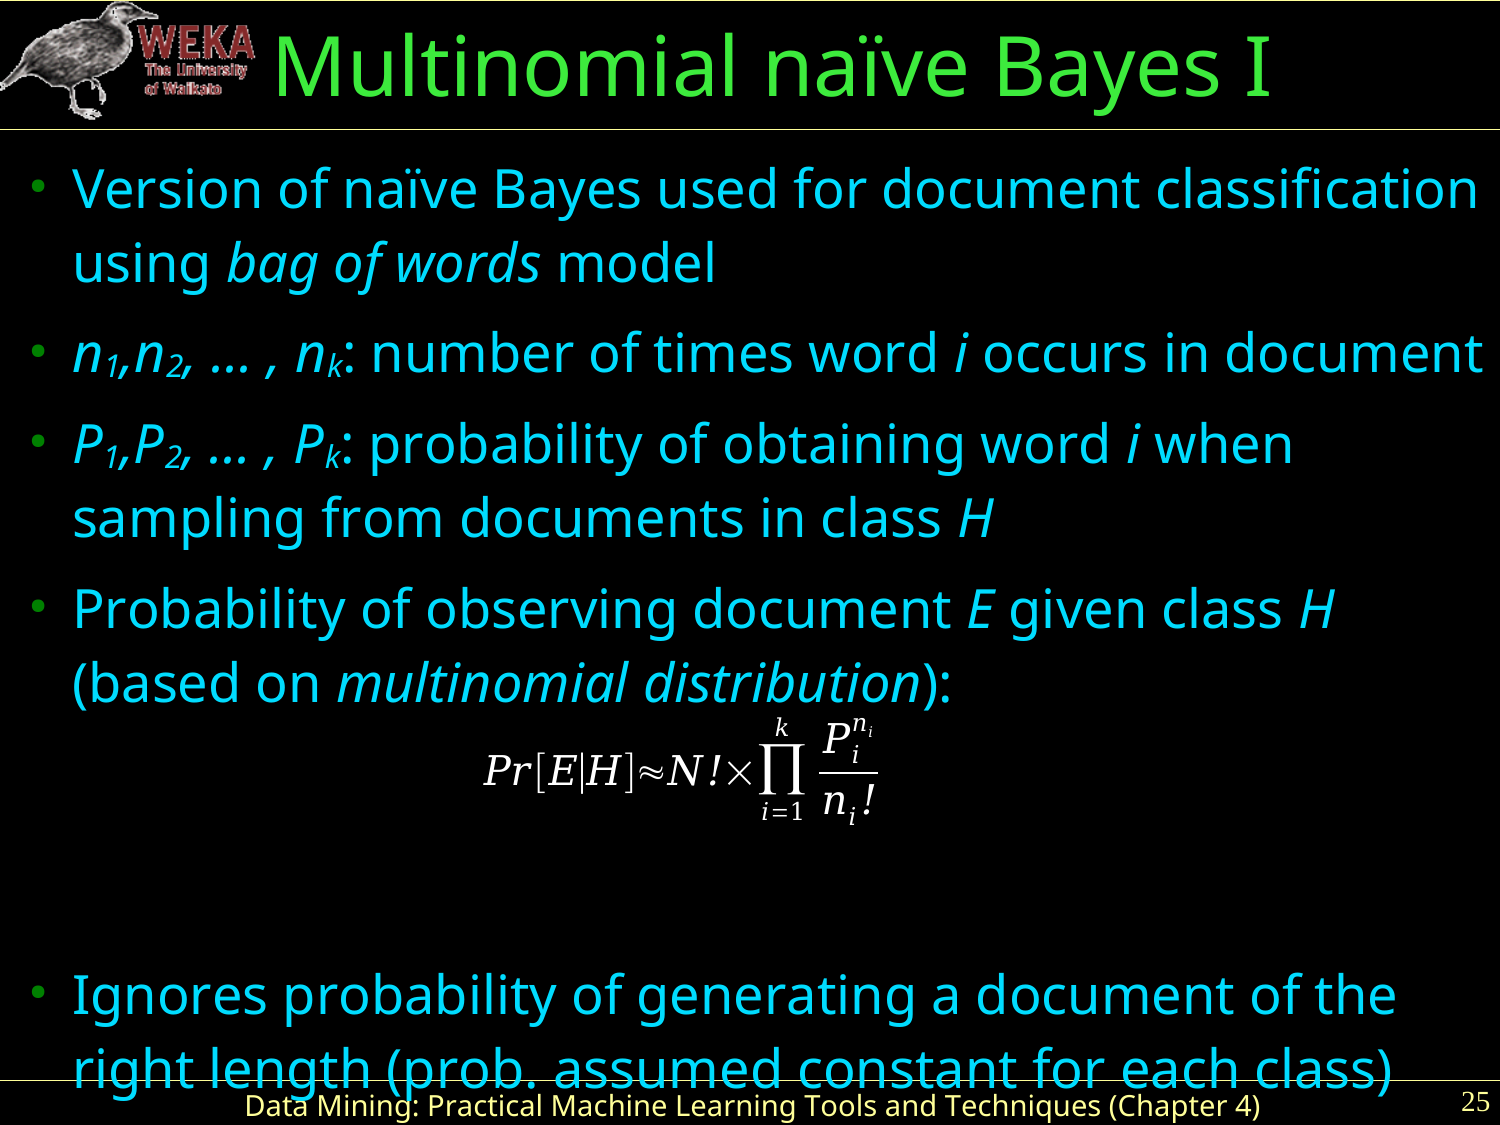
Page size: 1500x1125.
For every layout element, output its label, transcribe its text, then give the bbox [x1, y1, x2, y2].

title Multinomial naïve Bayes I [353, 0, 1429, 150]
chart [477, 708, 886, 831]
list Version of naïve Bayes used for document classification using bag of words model n1,n2, ... , nk: number of times word i occurs in document P1,P2, ... , Pk: probability of obtaining word i when sampling from documents in class H Probability of observing document E given class H (based on multinomial distribution): Ignores probability of generating a document of the right length (prob. assumed constant for each class) [29, 150, 1500, 1066]
picture [0, 1, 266, 129]
